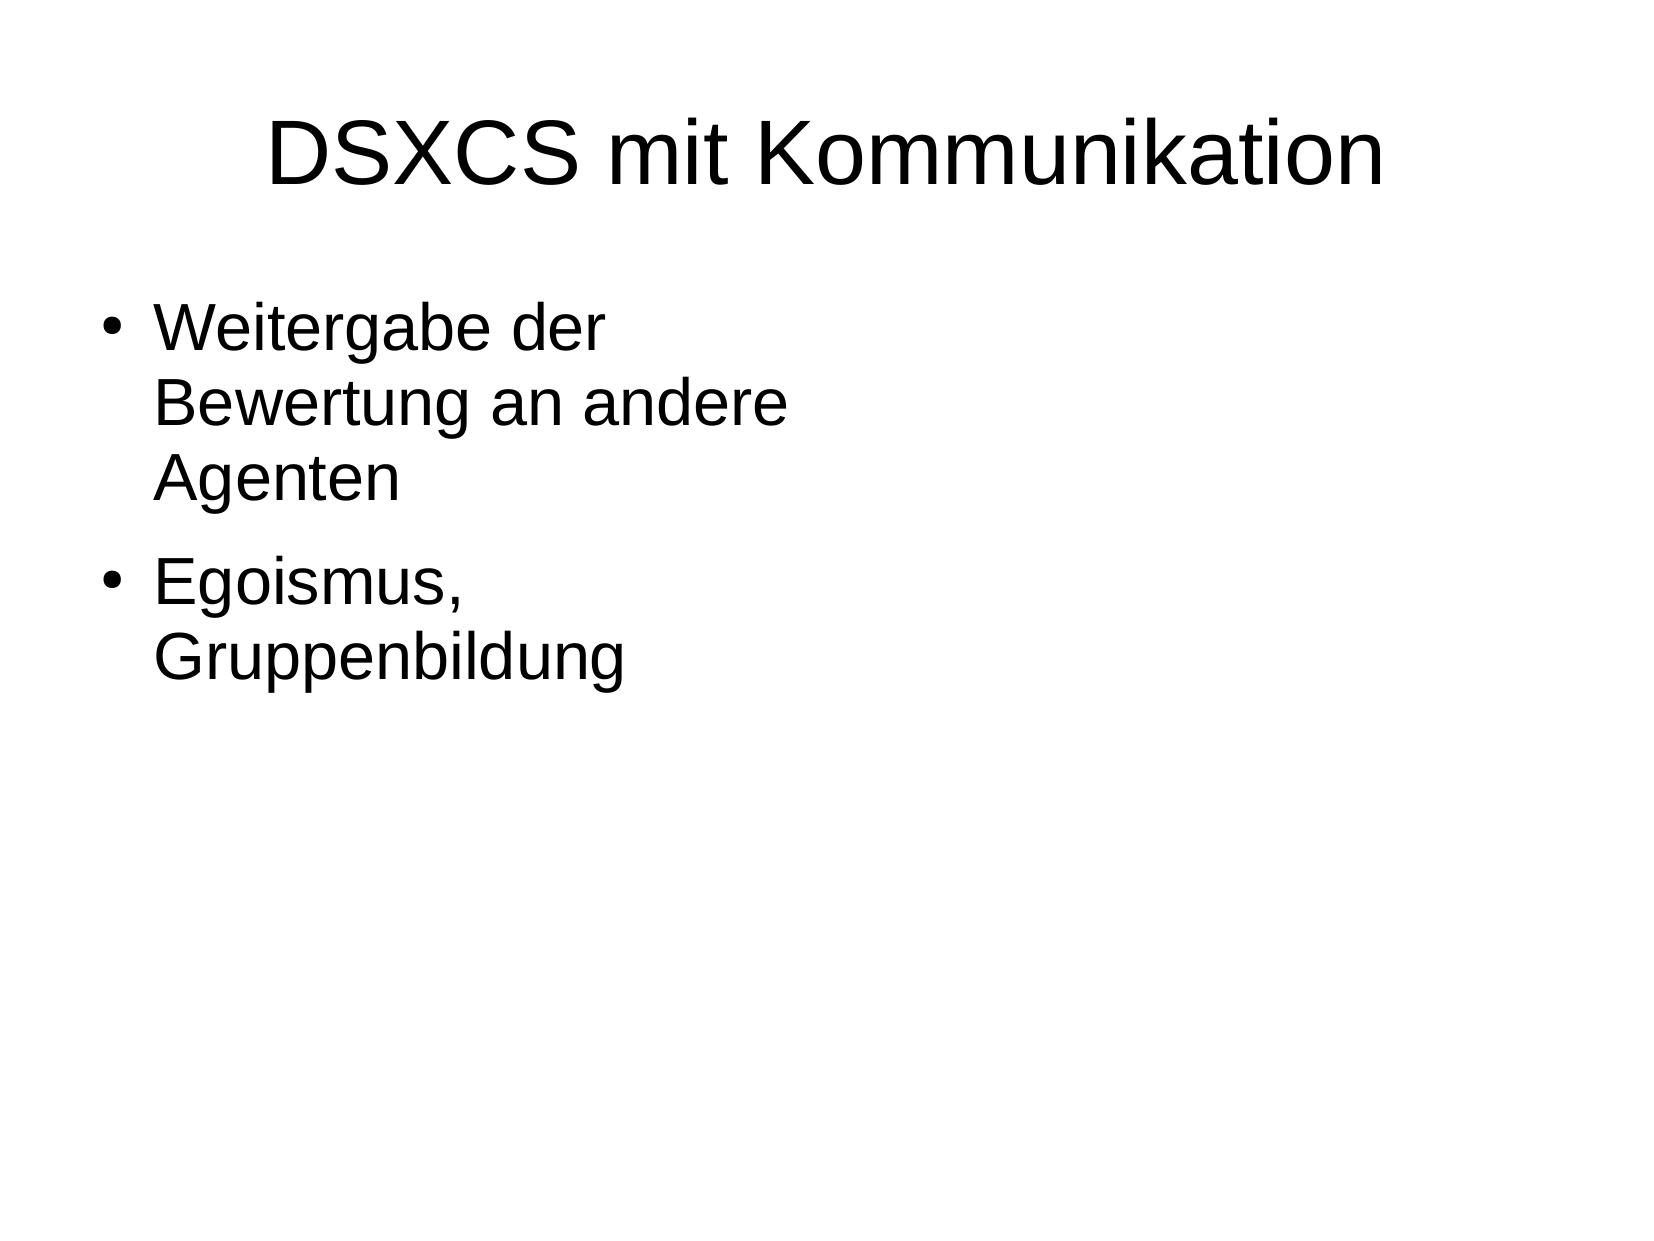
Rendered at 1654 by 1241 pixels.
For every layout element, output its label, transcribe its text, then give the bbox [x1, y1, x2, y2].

title DSXCS mit Kommunikation [82, 56, 1571, 250]
list Weitergabe der Bewertung an andere Agenten Egoismus, Gruppenbildung [82, 290, 809, 1094]
